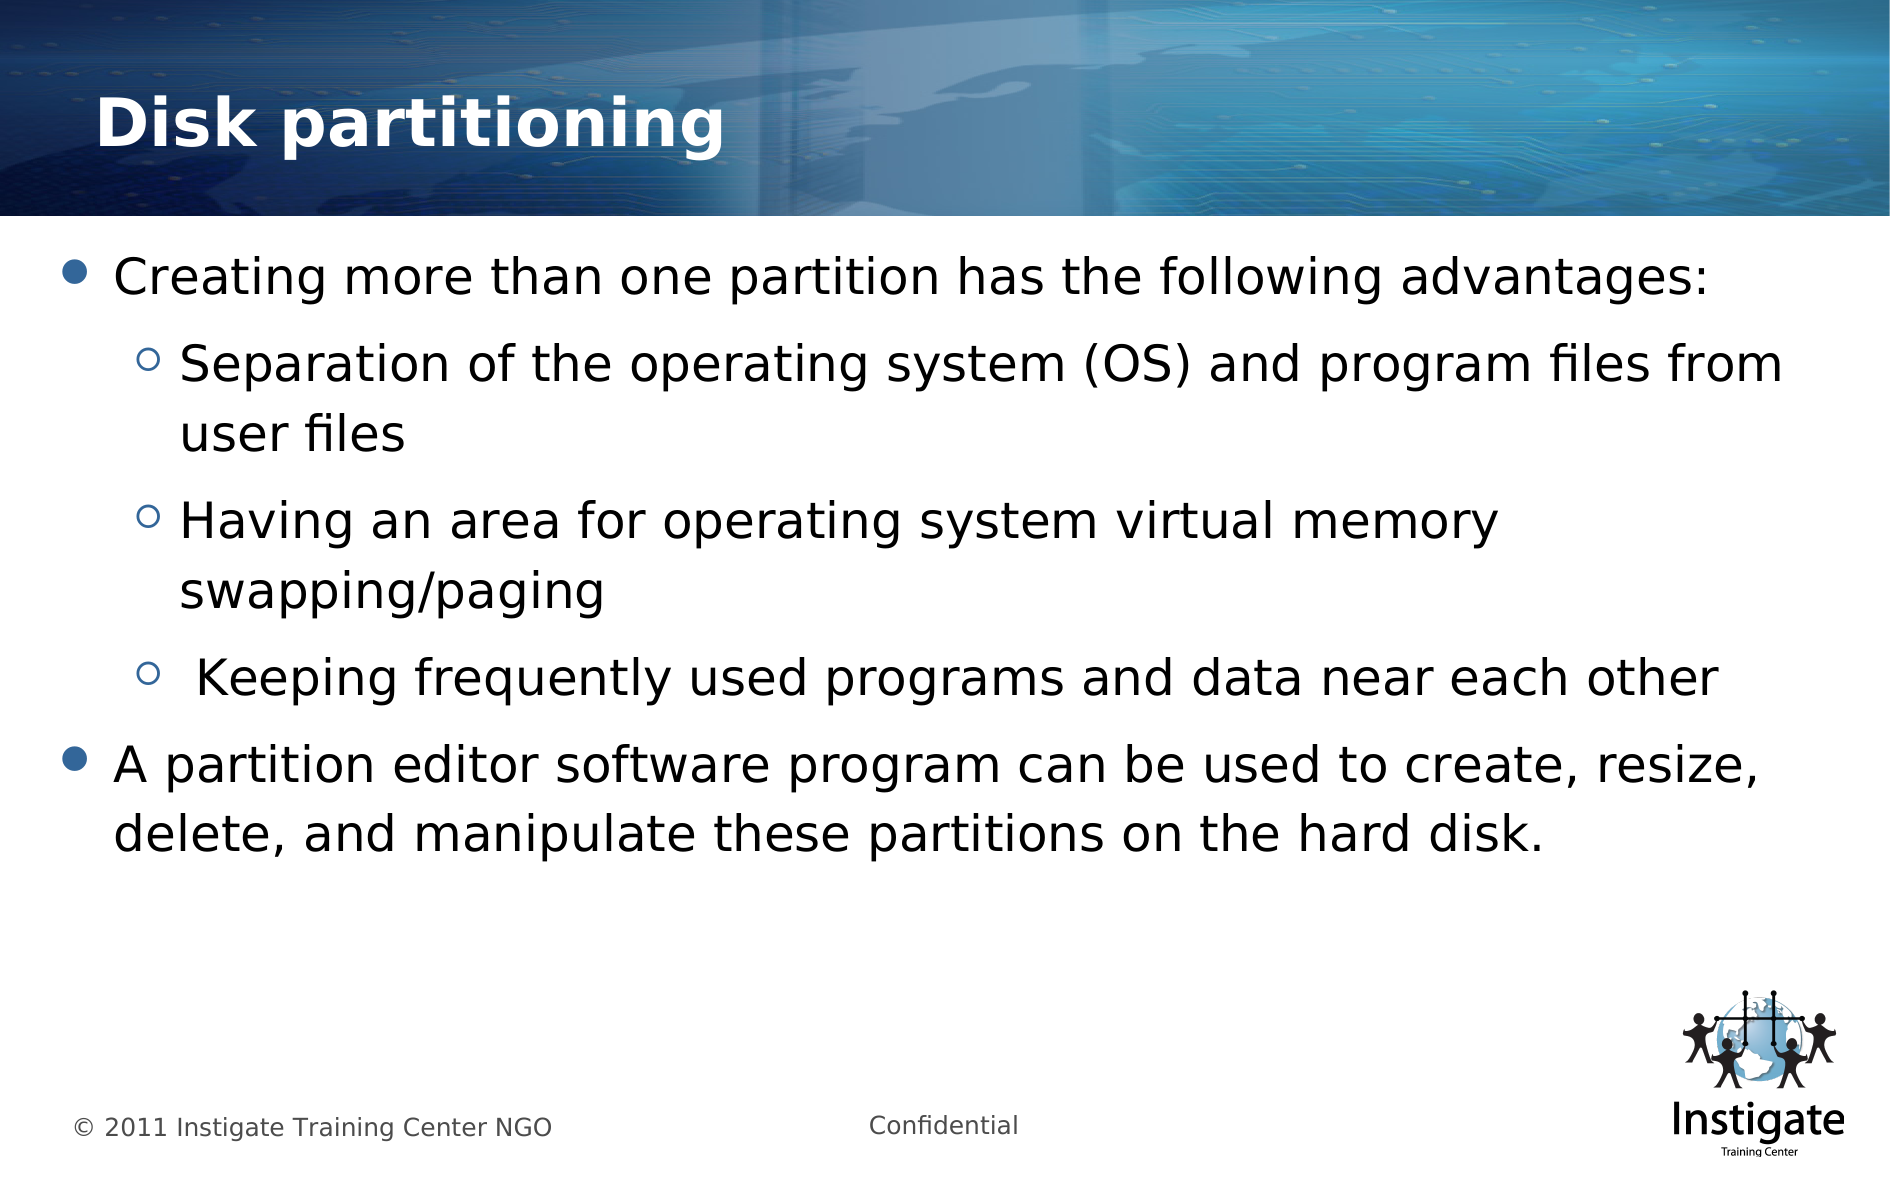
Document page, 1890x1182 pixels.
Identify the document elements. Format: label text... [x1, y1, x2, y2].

list Creating more than one partition has the following advantages: Separation of the operating system (OS) and program files from user files Having an area for operating system virtual memory swapping/paging Keeping frequently used programs and data near each other A partition editor software program can be used to create, resize, delete, and manipulate these partitions on the hard disk. [59, 236, 1831, 1001]
picture [0, 0, 1890, 216]
title Disk partitioning [94, 54, 1793, 210]
picture [1674, 990, 1844, 1157]
